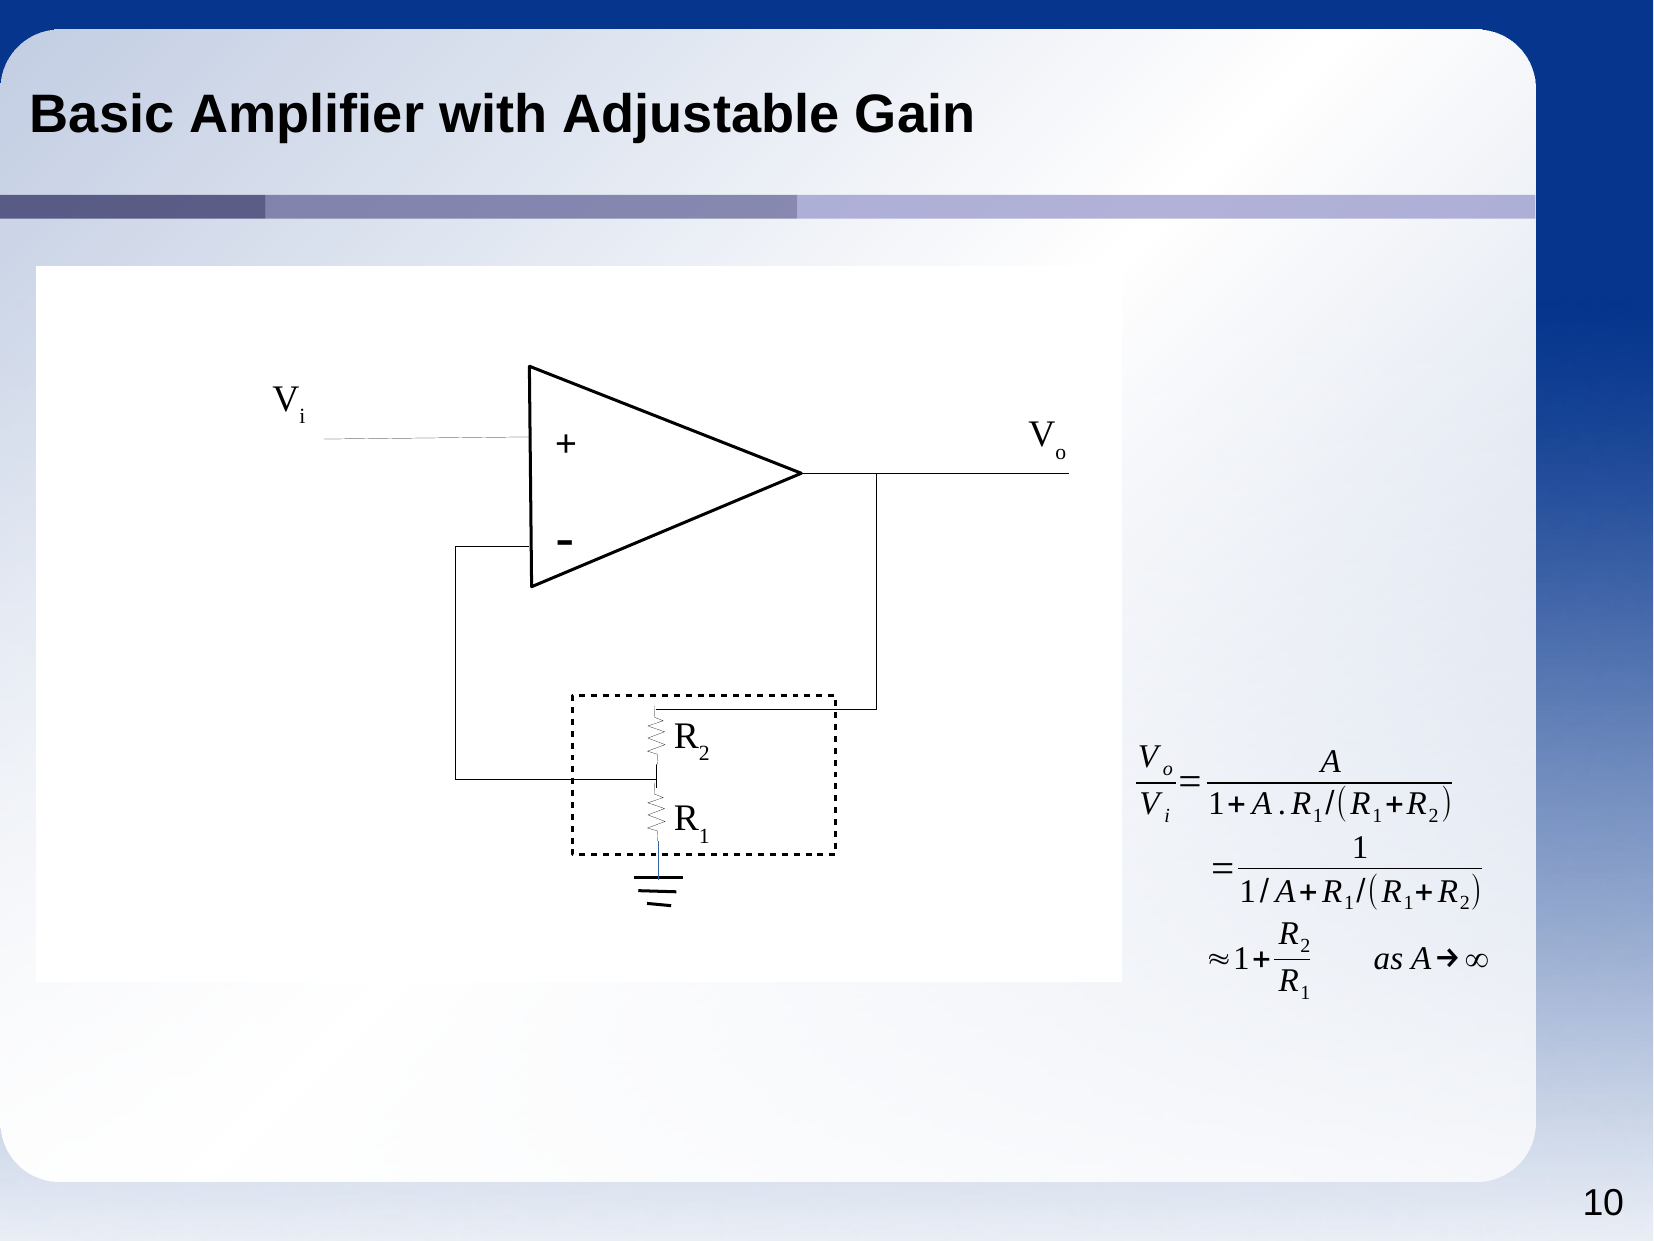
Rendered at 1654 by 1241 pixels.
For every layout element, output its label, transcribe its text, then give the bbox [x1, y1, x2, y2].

chart [36, 265, 1496, 1004]
picture [0, 0, 1654, 1241]
title Basic Amplifier with Adjustable Gain [29, 49, 1506, 178]
